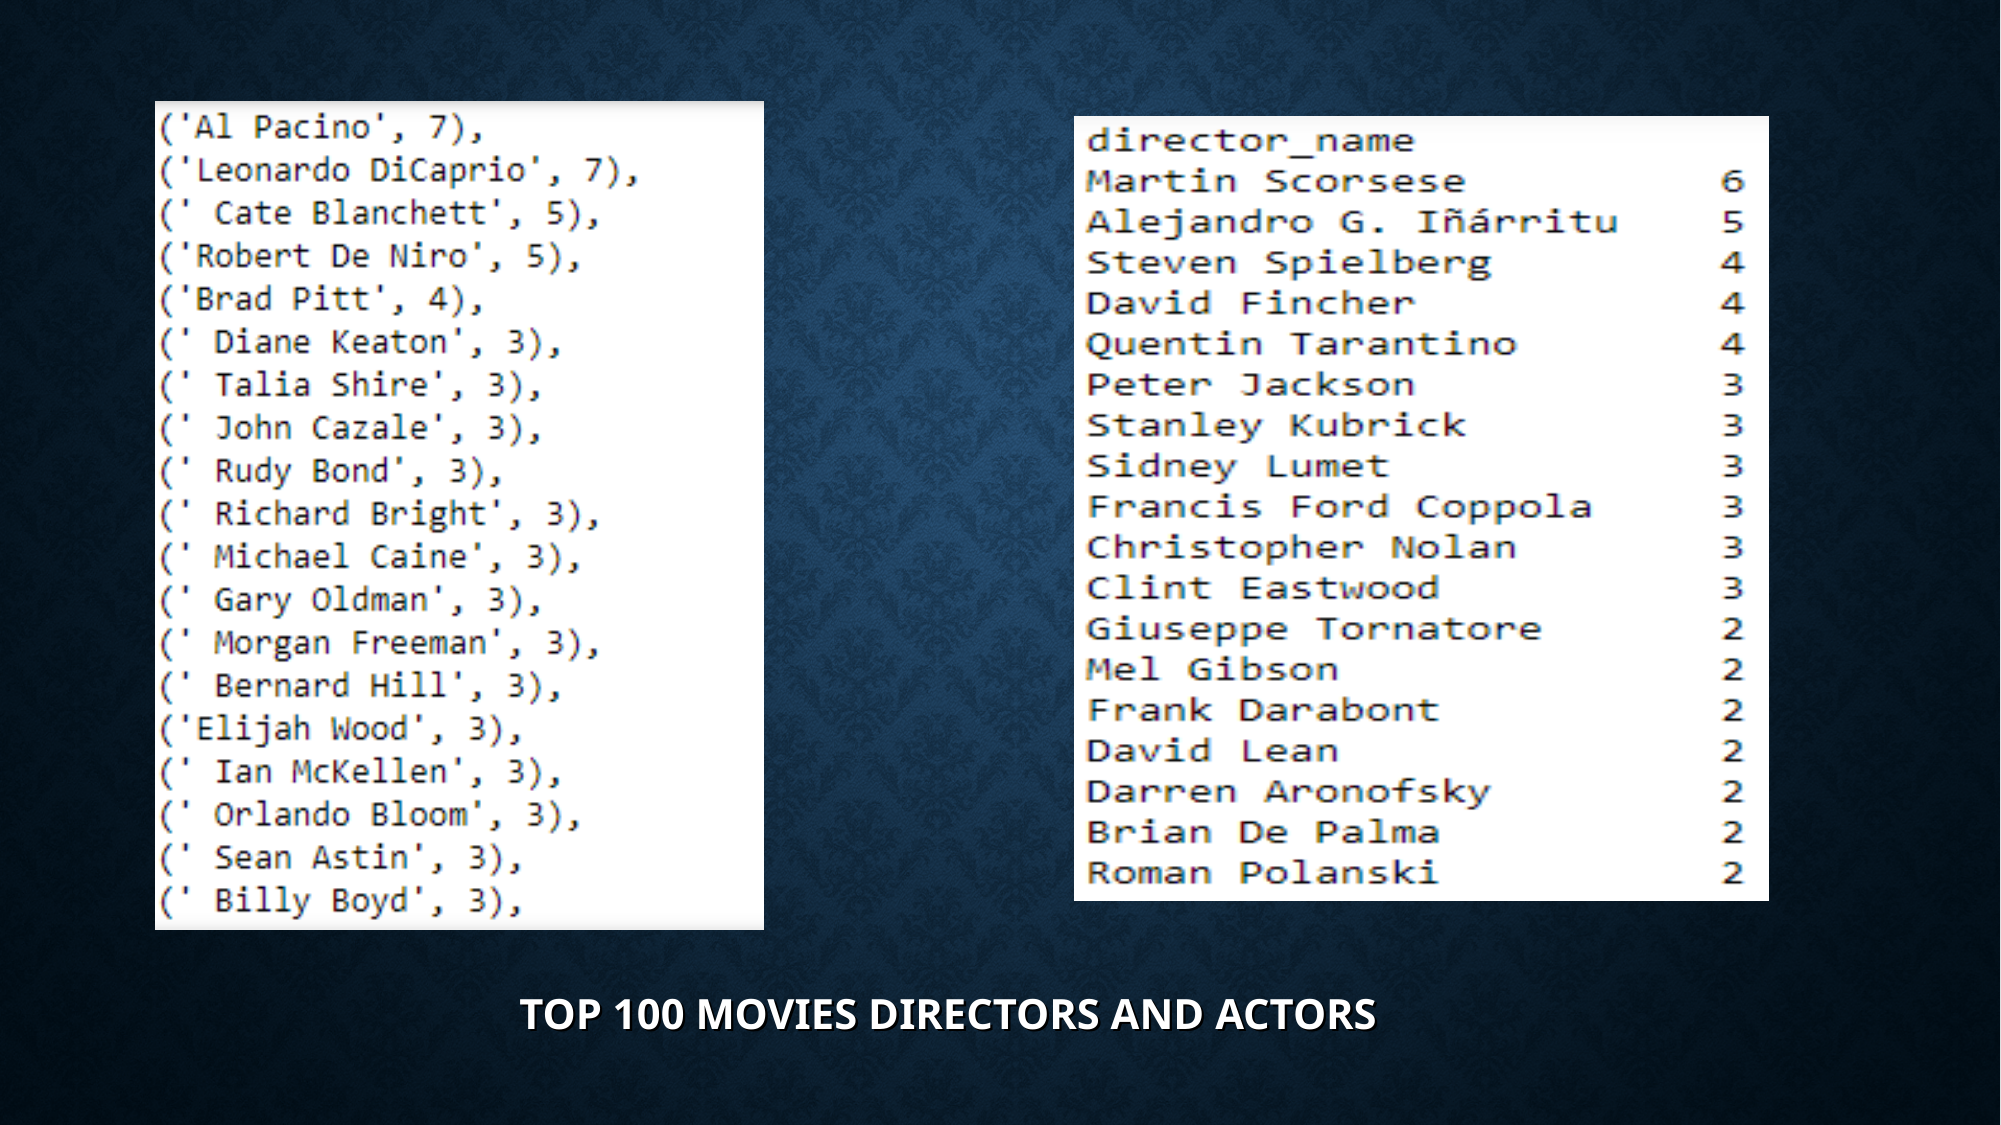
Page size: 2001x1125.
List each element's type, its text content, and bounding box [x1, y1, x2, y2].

title Top 100 movies Directors and Actors [155, 929, 1742, 1046]
picture [155, 101, 764, 930]
picture [1074, 117, 1769, 901]
text_box [0, 0, 2000, 1125]
